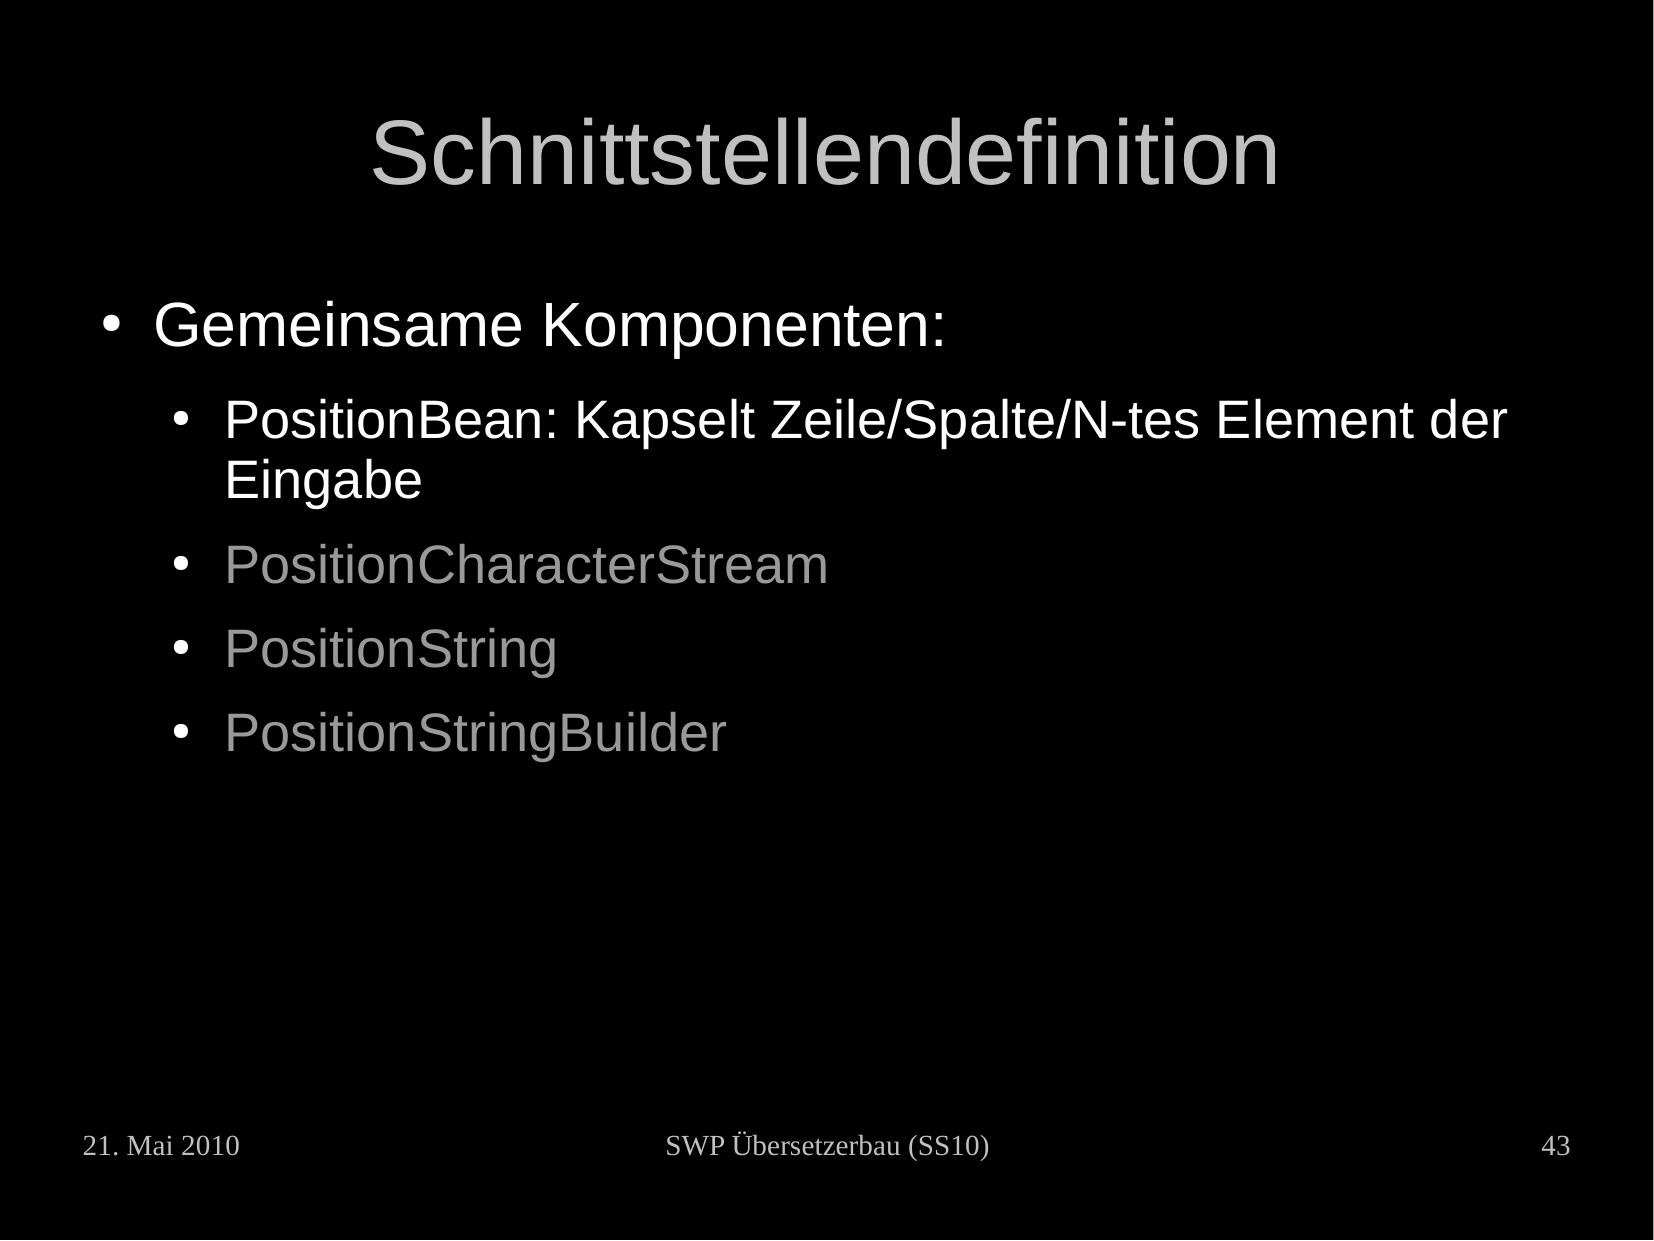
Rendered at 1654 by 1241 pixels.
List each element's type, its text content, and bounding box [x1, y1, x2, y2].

title Schnittstellendefinition [82, 49, 1571, 257]
list Gemeinsame Komponenten: PositionBean: Kapselt Zeile/Spalte/N-tes Element der Eingabe PositionCharacterStream PositionString PositionStringBuilder [82, 290, 1571, 1109]
